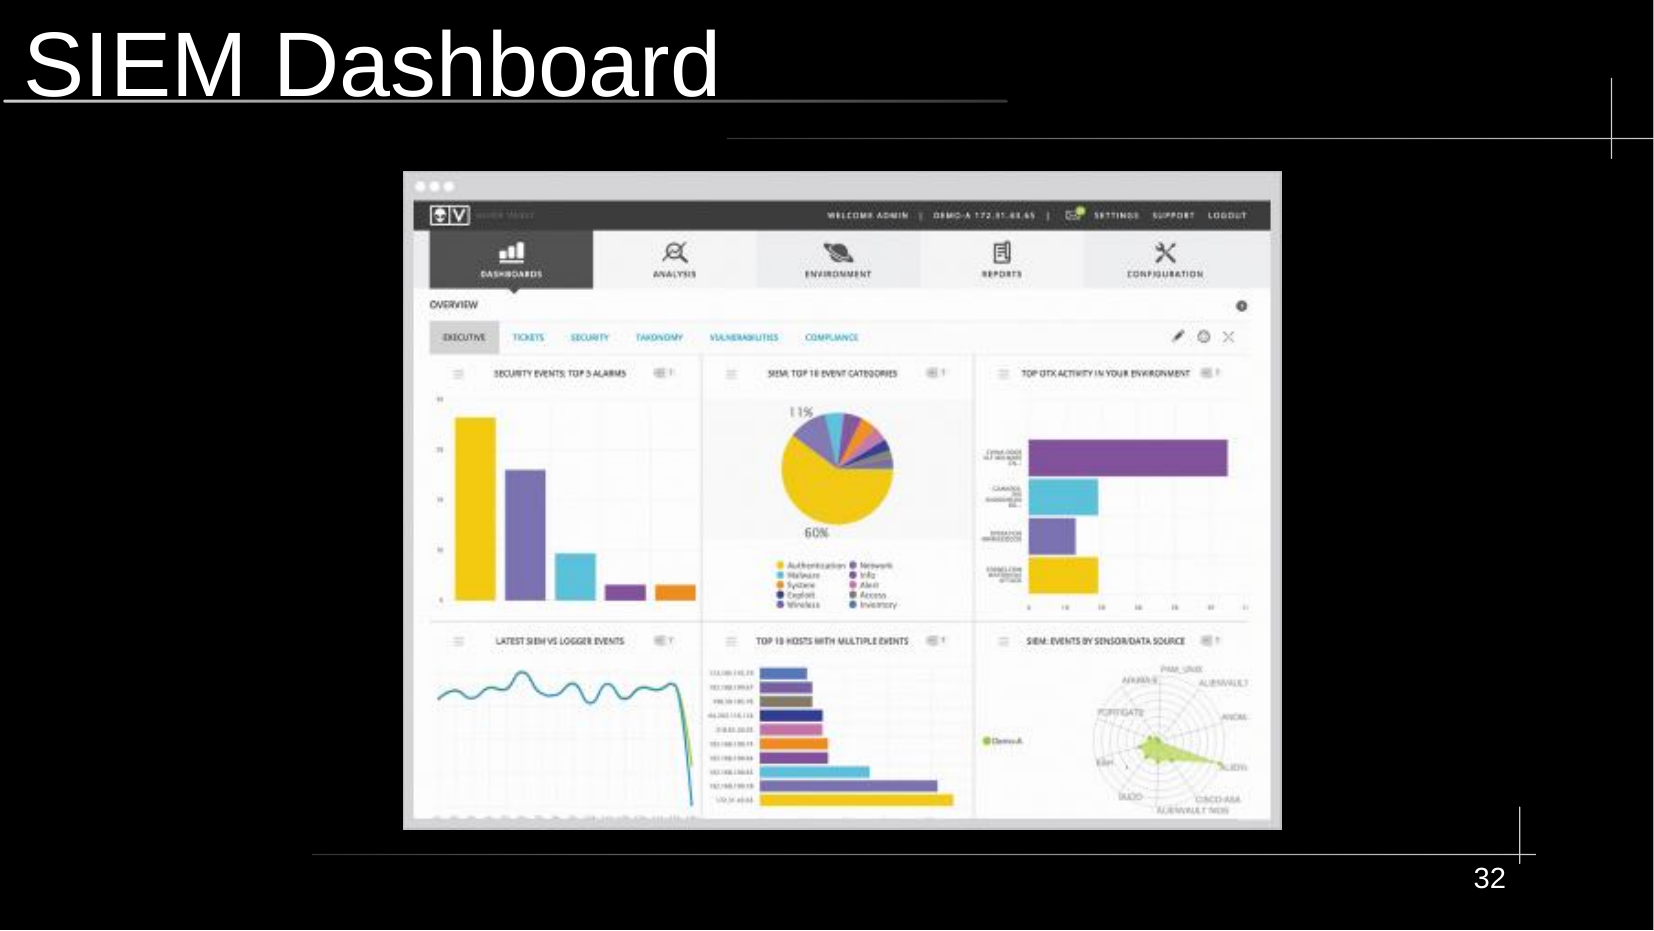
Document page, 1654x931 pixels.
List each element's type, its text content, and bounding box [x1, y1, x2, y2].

picture [403, 171, 1282, 830]
title SIEM Dashboard [23, 11, 1589, 119]
